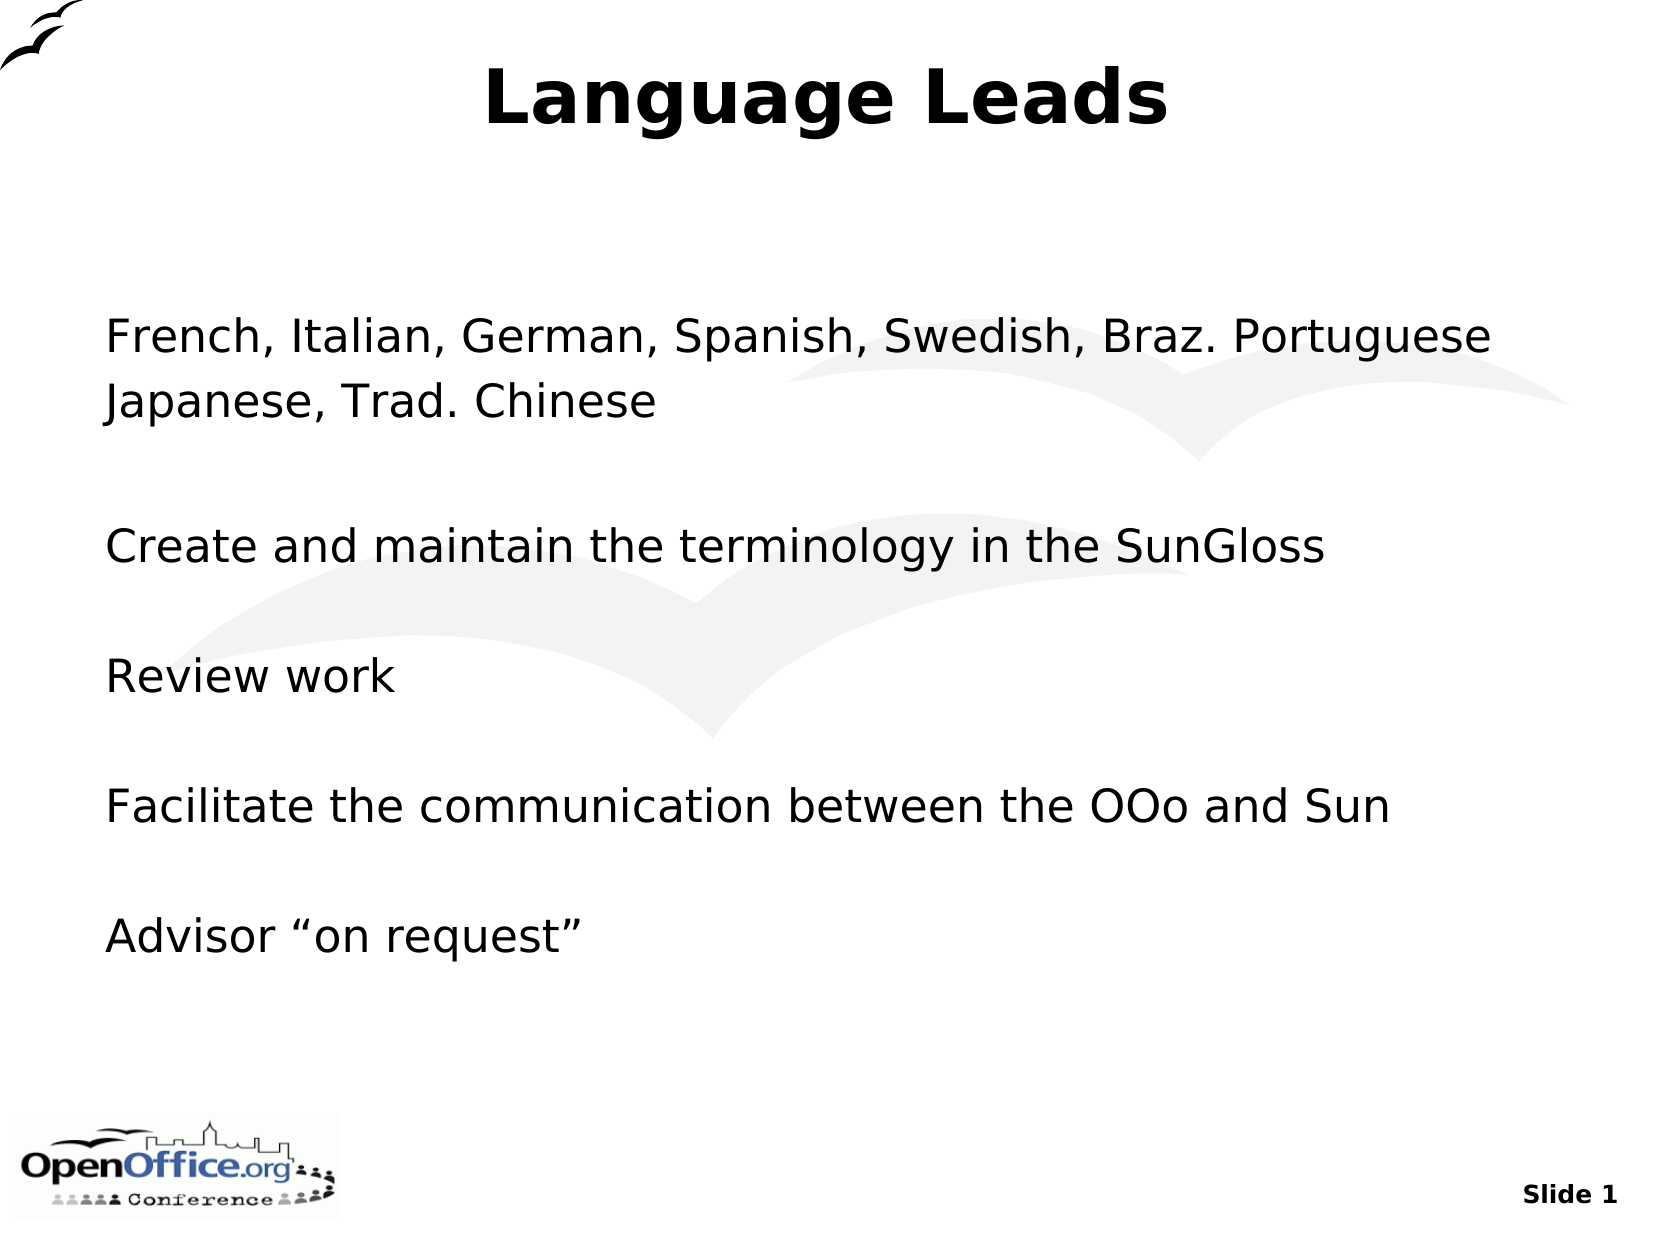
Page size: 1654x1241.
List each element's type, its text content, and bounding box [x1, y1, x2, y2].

title Language Leads [0, 0, 1654, 196]
list French, Italian, German, Spanish, Swedish, Braz. Portuguese Japanese, Trad. Chinese Create and maintain the terminology in the SunGloss Review work Facilitate the communication between the OOo and Sun Advisor “on request” [105, 310, 1531, 1057]
picture [15, 1112, 341, 1220]
